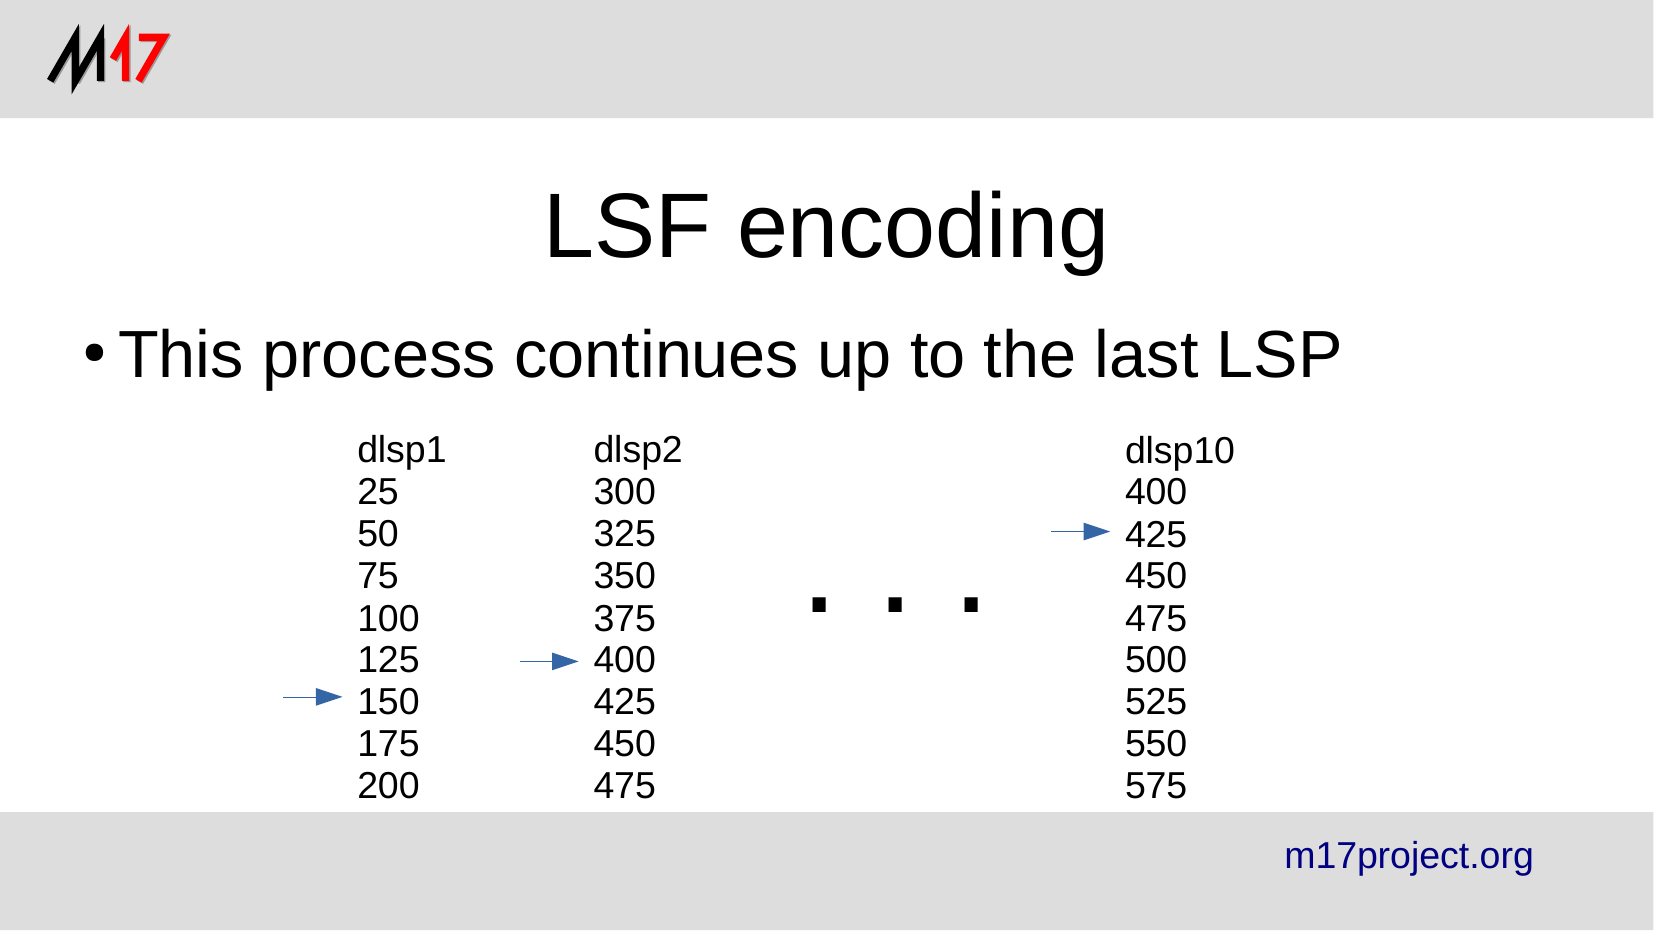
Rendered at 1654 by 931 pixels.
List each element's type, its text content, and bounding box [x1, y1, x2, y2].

text_box . . . [785, 481, 1110, 650]
text_box dlsp10 400 425 450 475 500 525 550 575 [1110, 421, 1258, 916]
text_box m17project.org [1269, 826, 1654, 897]
text_box [0, 812, 1654, 931]
text_box [0, 0, 1654, 119]
title LSF encoding [82, 147, 1571, 303]
subtitle This process continues up to the last LSP [82, 316, 1571, 812]
picture [39, 16, 178, 102]
text_box dlsp1 25 50 75 100 125 150 175 200 [342, 421, 491, 916]
text_box dlsp2 300 325 350 375 400 425 450 475 [578, 421, 727, 916]
